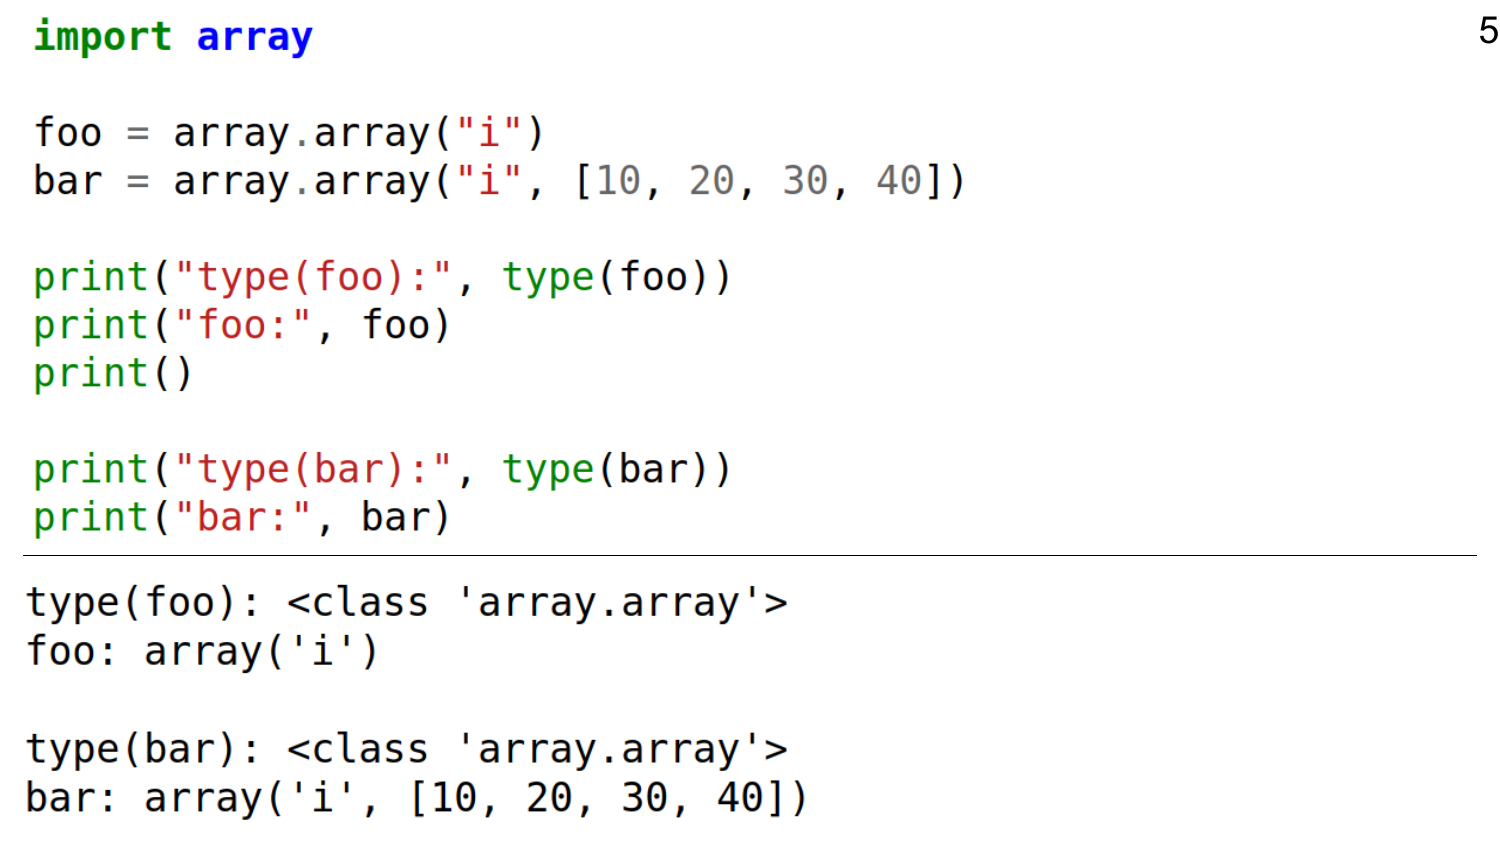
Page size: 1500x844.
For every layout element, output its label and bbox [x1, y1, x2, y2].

picture [17, 2, 981, 554]
picture [11, 573, 820, 827]
